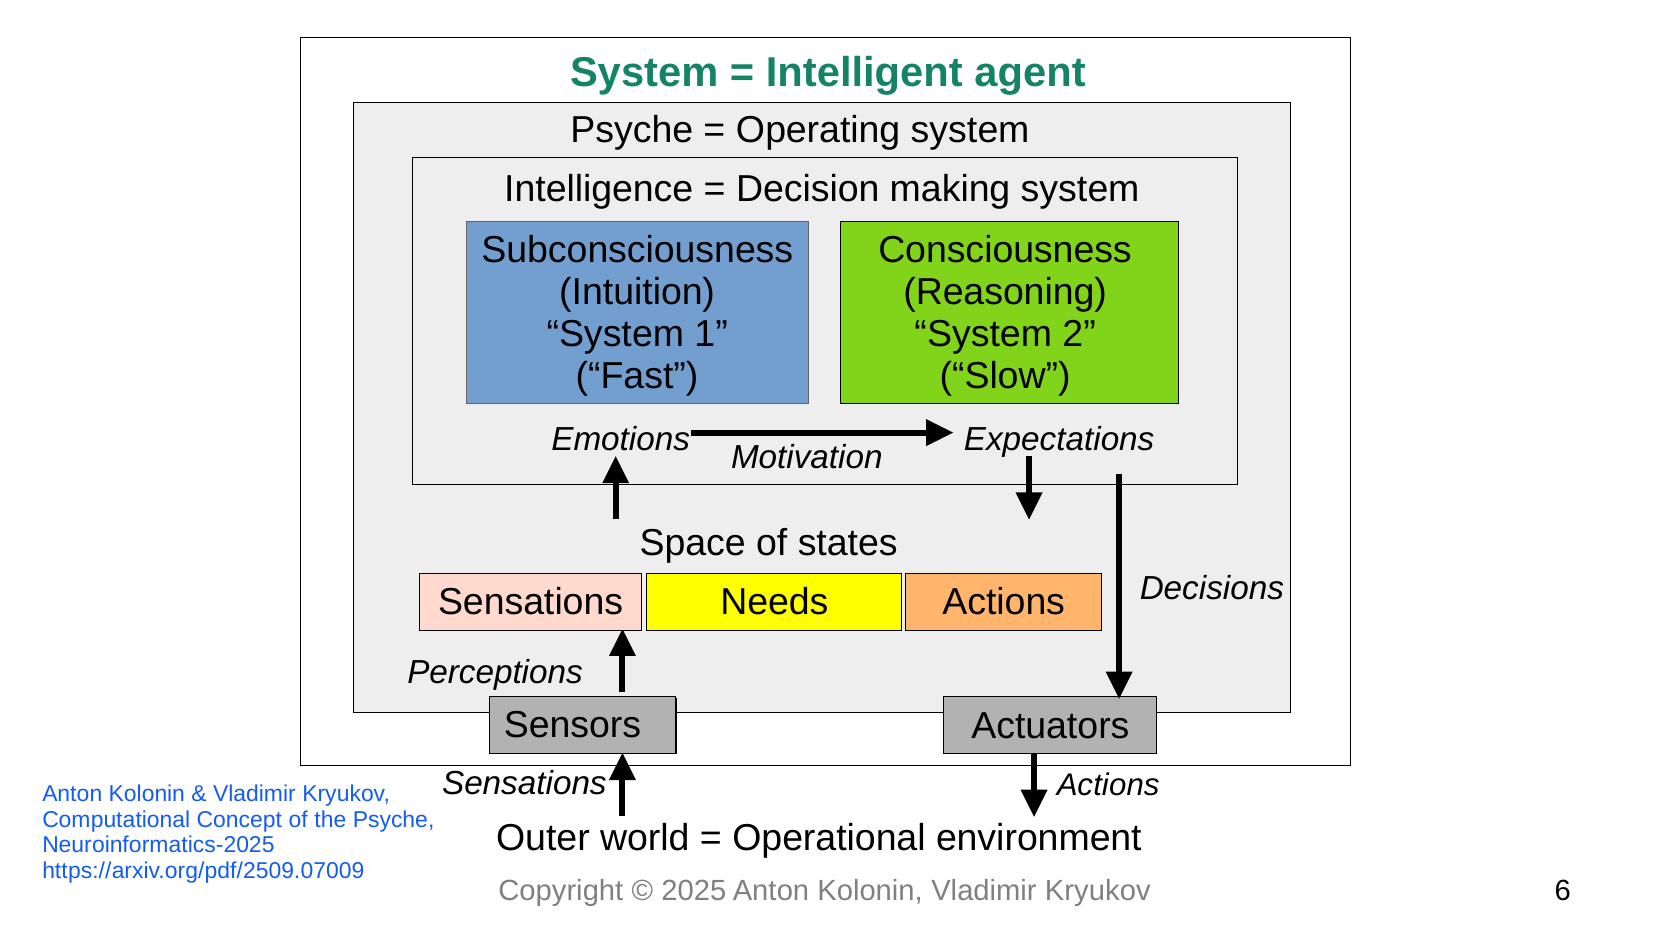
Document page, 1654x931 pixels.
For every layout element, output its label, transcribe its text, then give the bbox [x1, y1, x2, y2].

text_box Consciousness (Reasoning) “System 2” (“Slow”) [863, 221, 1148, 404]
text_box Space of states [450, 514, 1088, 571]
text_box [413, 158, 1237, 484]
text_box Needs [646, 573, 902, 631]
text_box Actions [1042, 759, 1222, 809]
text_box [622, 436, 1026, 484]
text_box Perceptions [392, 646, 617, 699]
text_box [353, 102, 1117, 713]
text_box Psyche = Operating system [491, 100, 1120, 158]
text_box Sensors [489, 696, 676, 754]
text_box Sensations [419, 573, 642, 631]
text_box Sensations [427, 757, 652, 809]
text_box System = Intelligent agent [436, 41, 1220, 102]
text_box Subconsciousness (Intuition) “System 1” (“Fast”) [466, 221, 809, 404]
text_box Decisions [1125, 562, 1299, 615]
text_box Actuators [943, 696, 1157, 754]
text_box Anton Kolonin & Vladimir Kryukov, Computational Concept of the Psyche, Neuroinformatics-2025 https://arxiv.org/pdf/2509.07009 [27, 773, 453, 891]
text_box Actions [905, 573, 1102, 631]
text_box [1120, 102, 1291, 713]
text_box Intelligence = Decision making system [450, 159, 1194, 217]
text_box Expectations [949, 413, 1170, 466]
text_box Emotions [536, 413, 705, 466]
text_box Outer world = Operational environment [481, 808, 1162, 866]
text_box [619, 485, 1026, 514]
text_box Motivation [716, 430, 929, 483]
